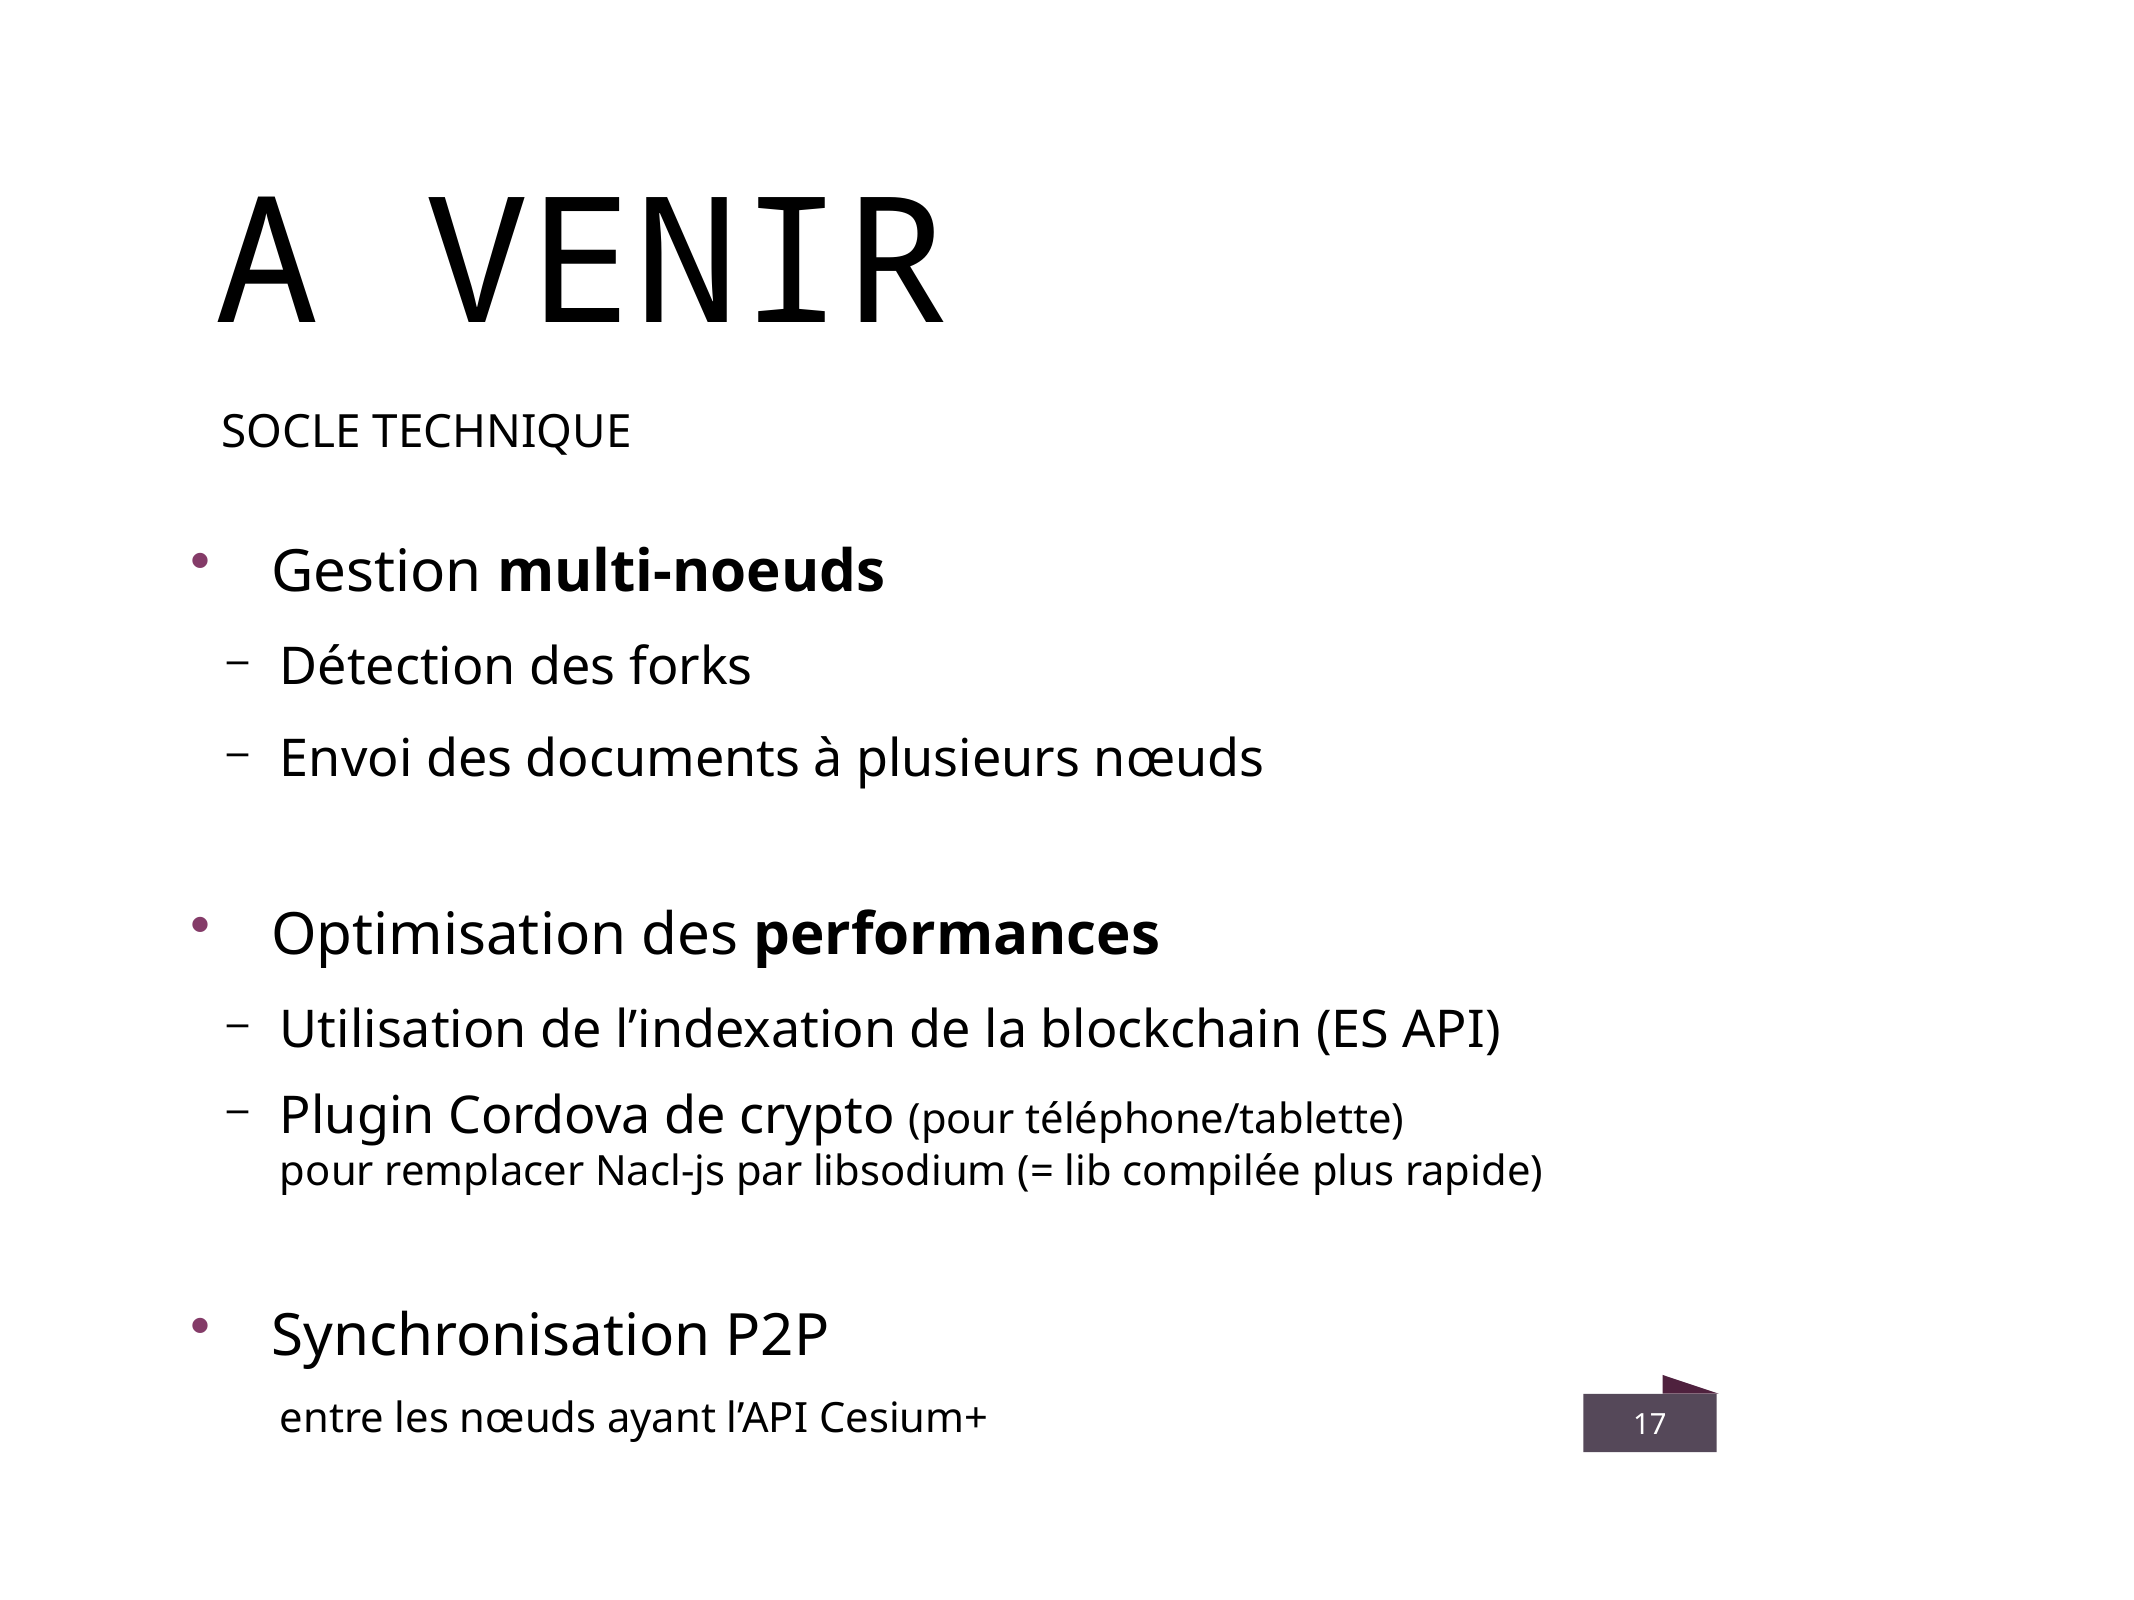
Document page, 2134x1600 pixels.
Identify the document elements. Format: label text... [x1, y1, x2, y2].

title A VENIR [206, 141, 1923, 363]
list Gestion multi-noeuds Détection des forks Envoi des documents à plusieurs nœuds Optimisation des performances Utilisation de l’indexation de la blockchain (ES API) Plugin Cordova de crypto (pour téléphone/tablette) pour remplacer Nacl-js par libsodium (= lib compilée plus rapide) Synchronisation P2P entre les nœuds ayant l’API Cesium+ [129, 425, 2010, 1501]
list SOCLE Technique [213, 386, 1276, 473]
